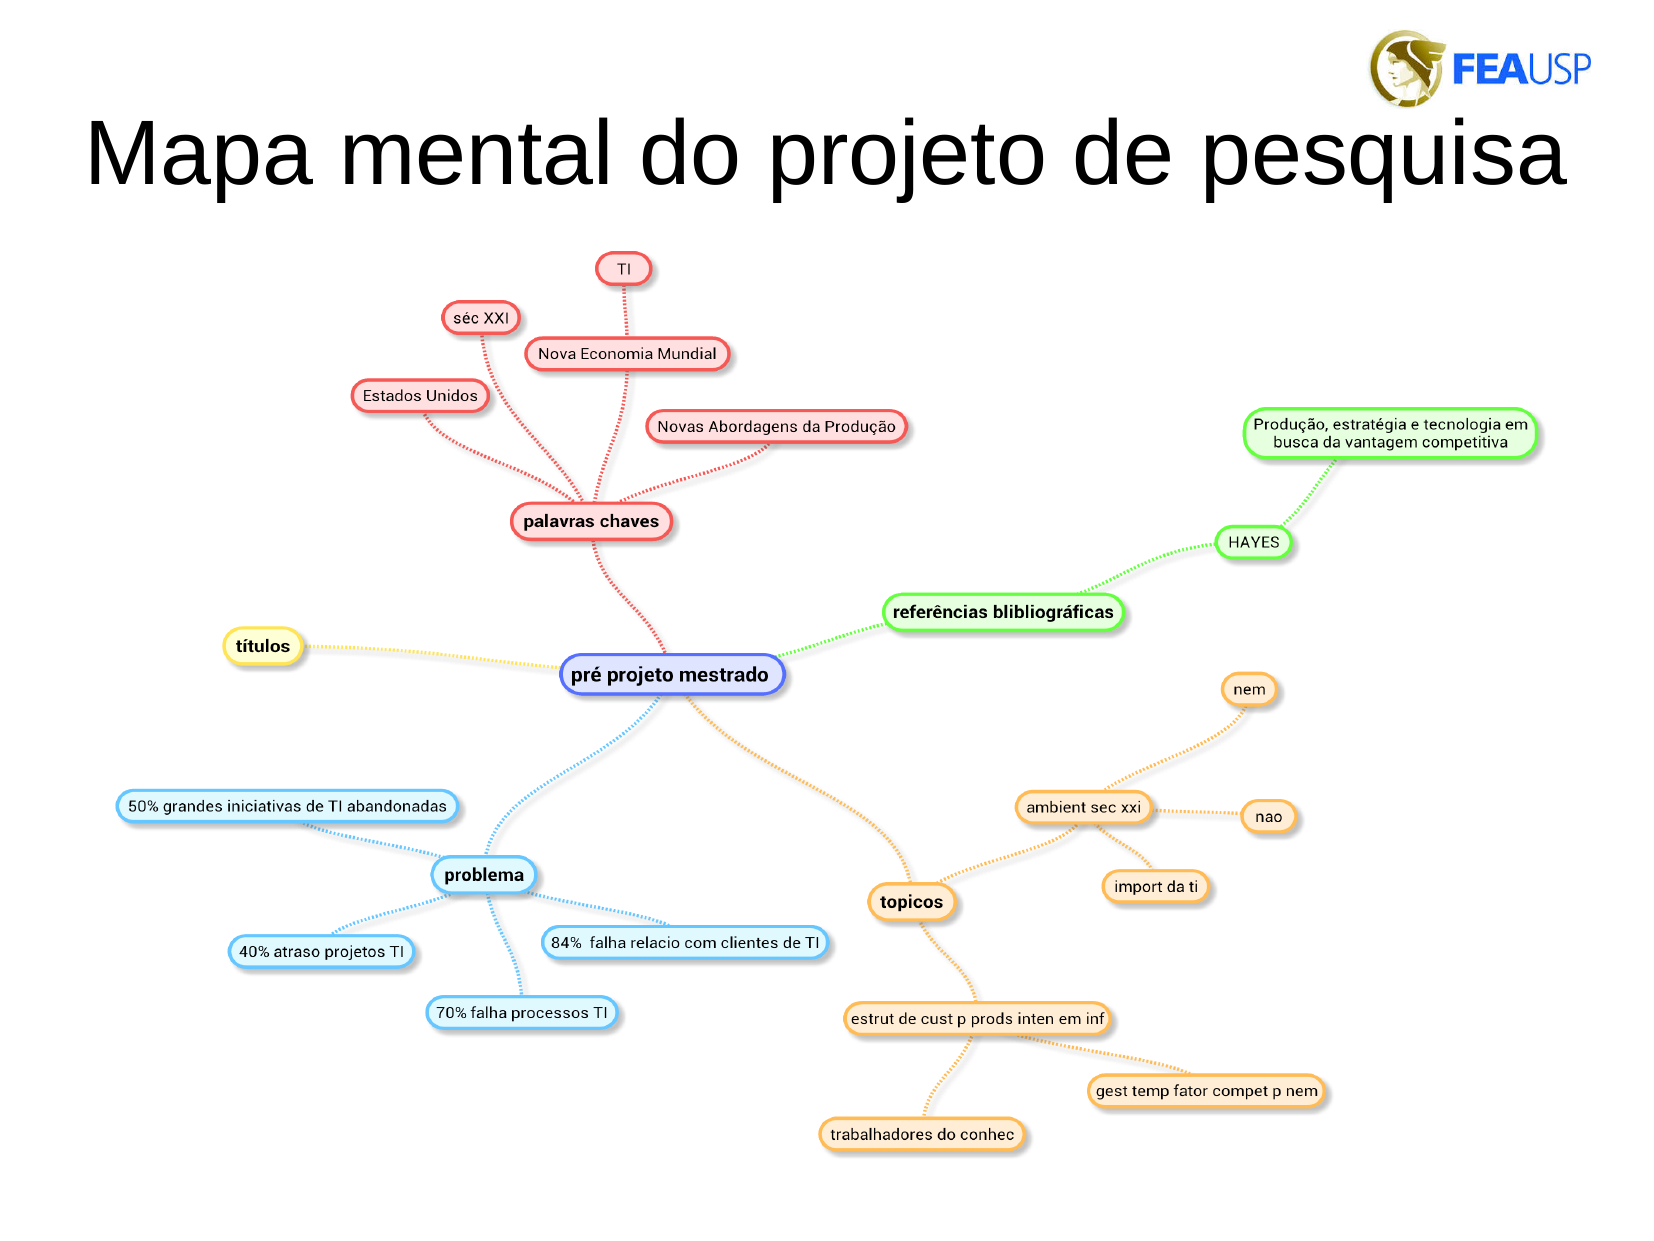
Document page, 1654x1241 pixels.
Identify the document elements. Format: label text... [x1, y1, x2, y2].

picture [76, 214, 1577, 1188]
title Mapa mental do projeto de pesquisa [82, 49, 1571, 214]
picture [1366, 29, 1591, 110]
